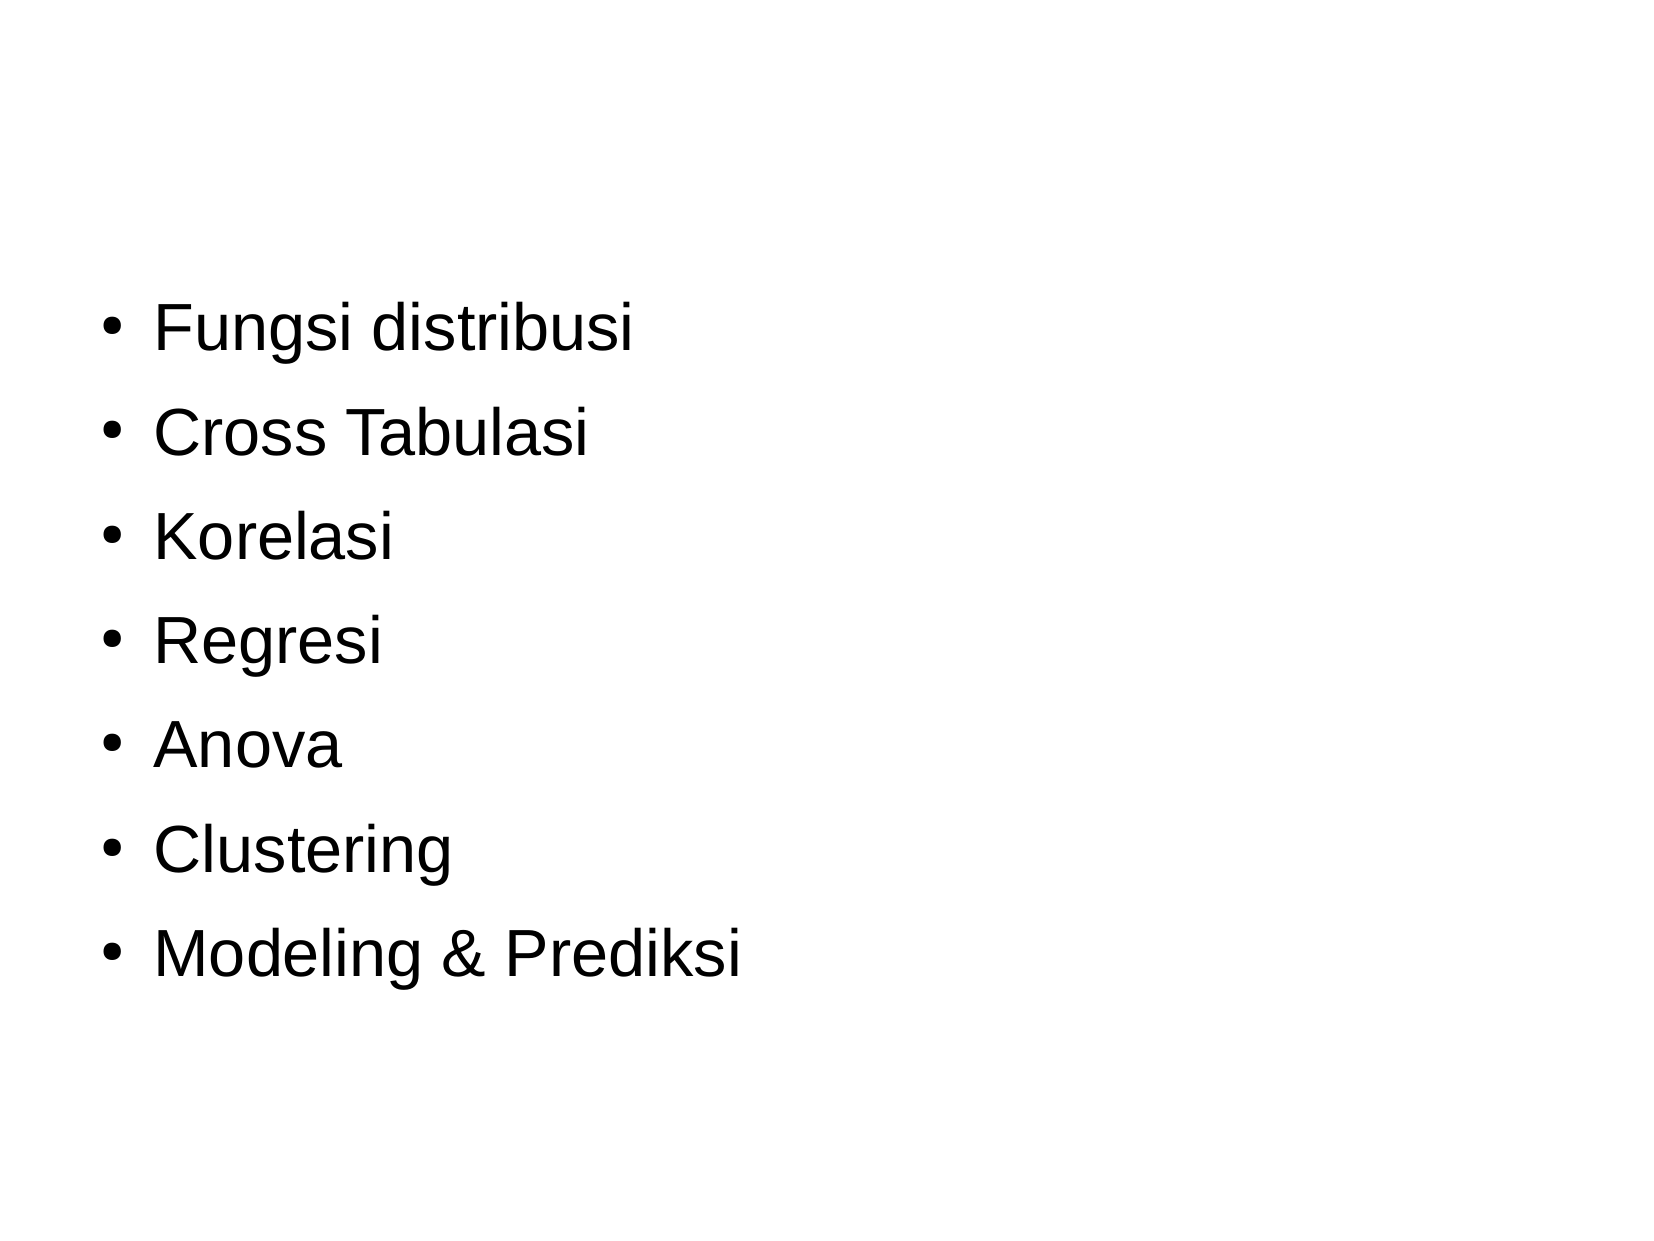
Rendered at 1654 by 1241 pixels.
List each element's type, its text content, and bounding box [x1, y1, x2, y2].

list Fungsi distribusi Cross Tabulasi Korelasi Regresi Anova Clustering Modeling & Prediksi [82, 290, 1571, 1010]
